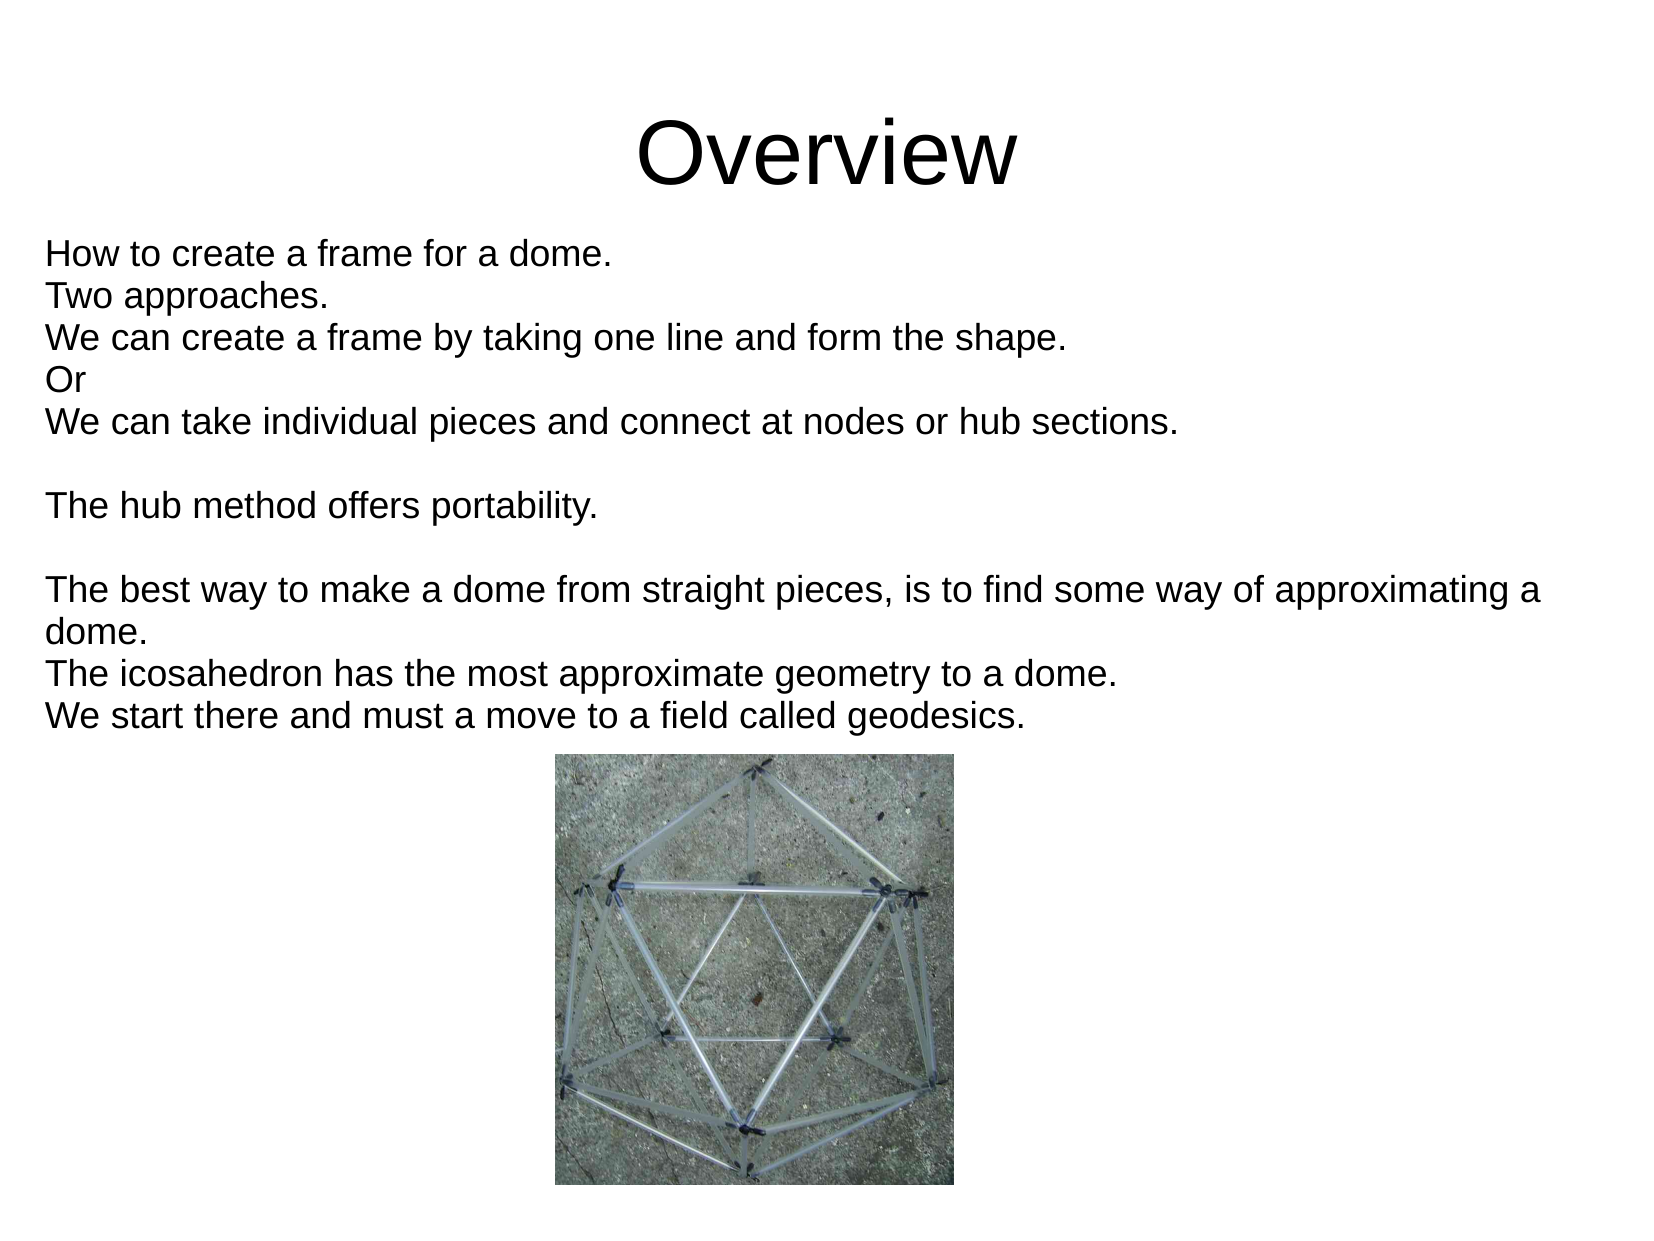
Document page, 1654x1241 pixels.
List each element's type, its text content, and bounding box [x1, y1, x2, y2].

title Overview [82, 49, 1571, 225]
picture [555, 754, 954, 1186]
text_box How to create a frame for a dome. Two approaches. We can create a frame by taking one line and form the shape. Or We can take individual pieces and connect at nodes or hub sections. The hub method offers portability. The best way to make a dome from straight pieces, is to find some way of approximating a dome. The icosahedron has the most approximate geometry to a dome. We start there and must a move to a field called geodesics. [30, 225, 1606, 1207]
